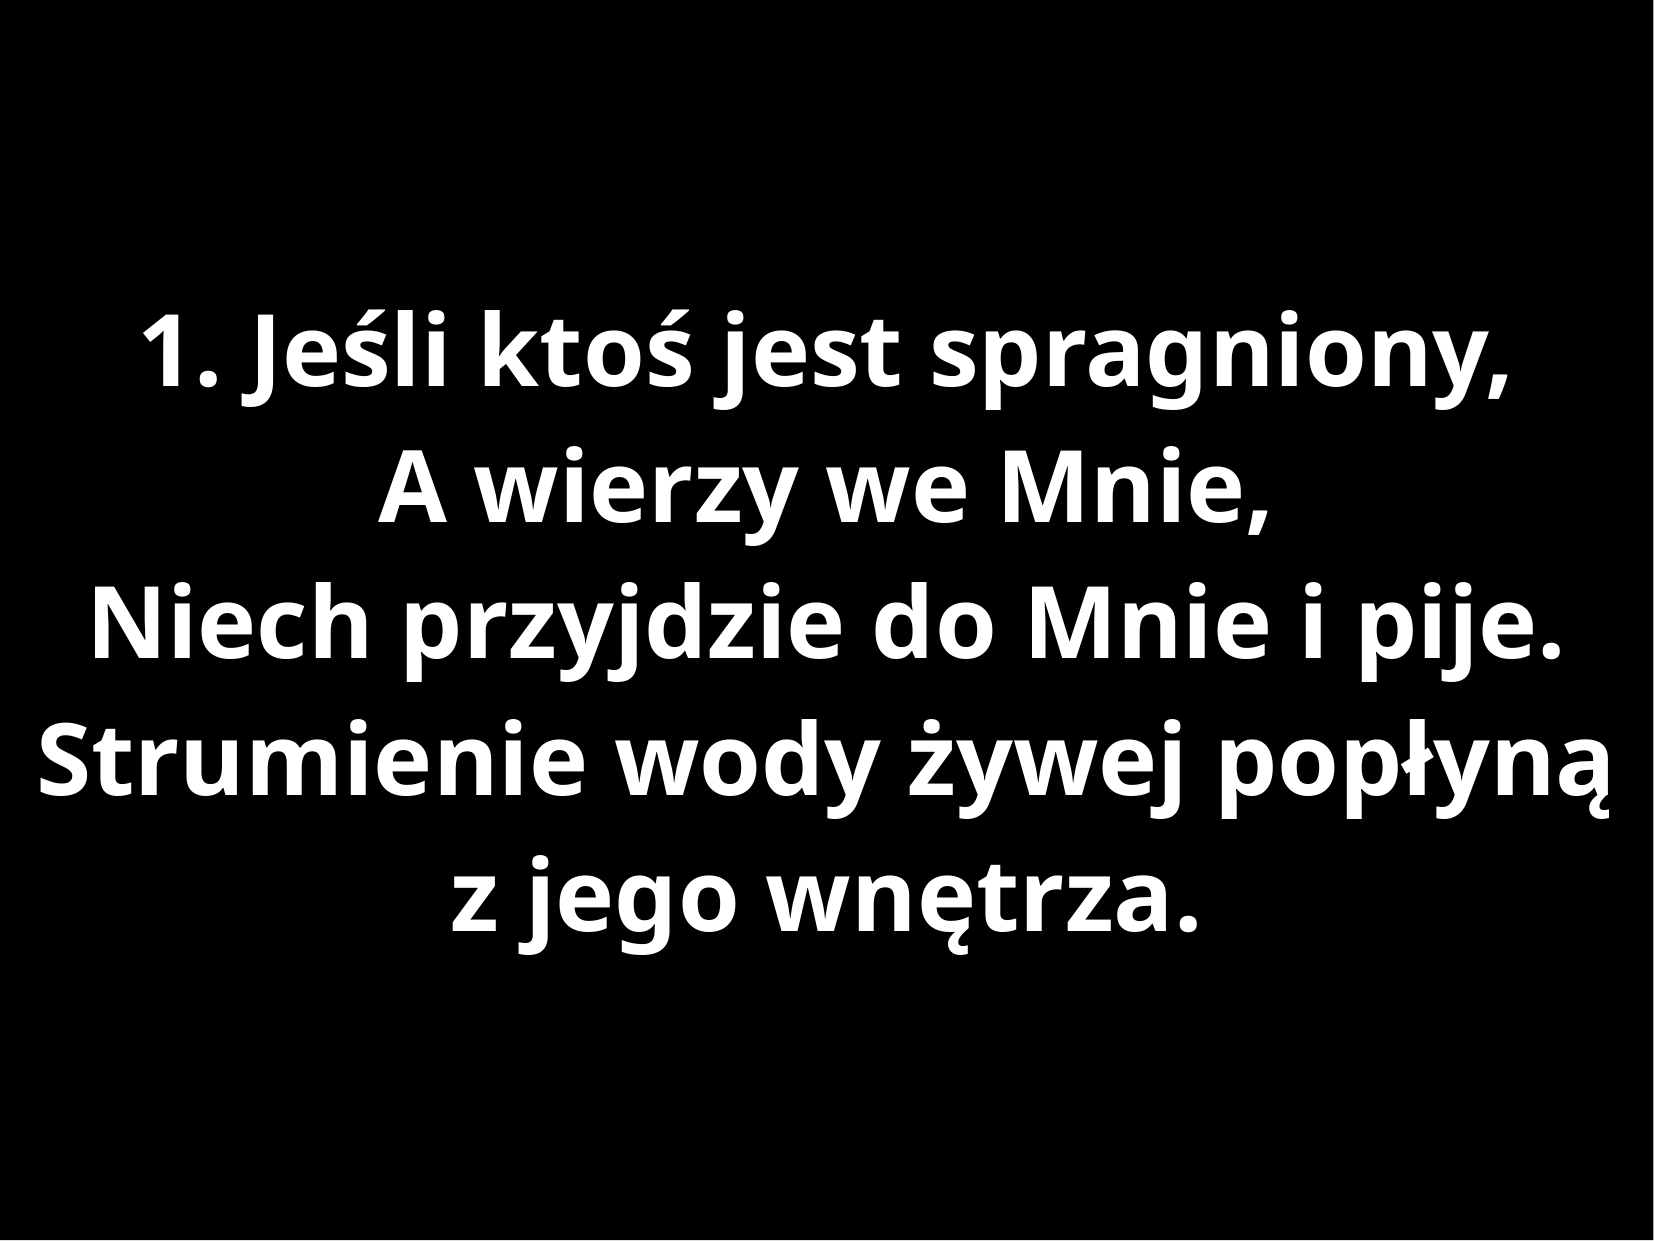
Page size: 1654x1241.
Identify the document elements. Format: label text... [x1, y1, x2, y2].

title 1. Jeśli ktoś jest spragniony, A wierzy we Mnie, Niech przyjdzie do Mnie i pije. Strumienie wody żywej popłyną z jego wnętrza. [0, 0, 1654, 1241]
